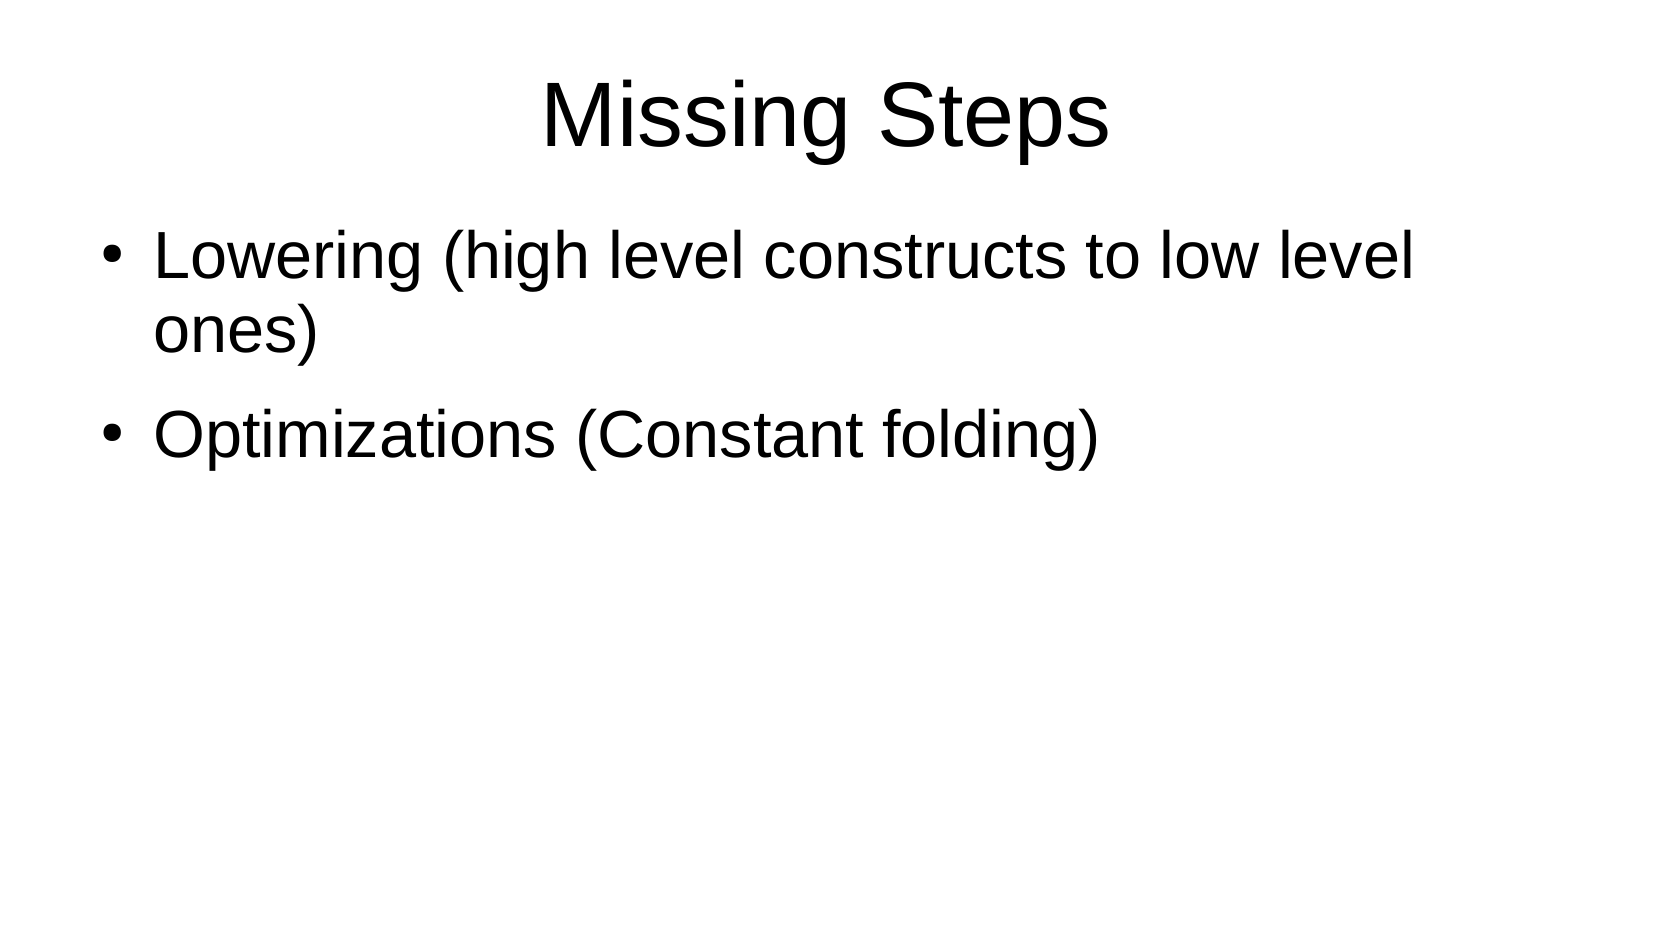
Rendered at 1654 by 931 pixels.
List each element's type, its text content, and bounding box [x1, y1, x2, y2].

title Missing Steps [82, 37, 1571, 193]
list Lowering (high level constructs to low level ones) Optimizations (Constant folding) [82, 217, 1571, 758]
